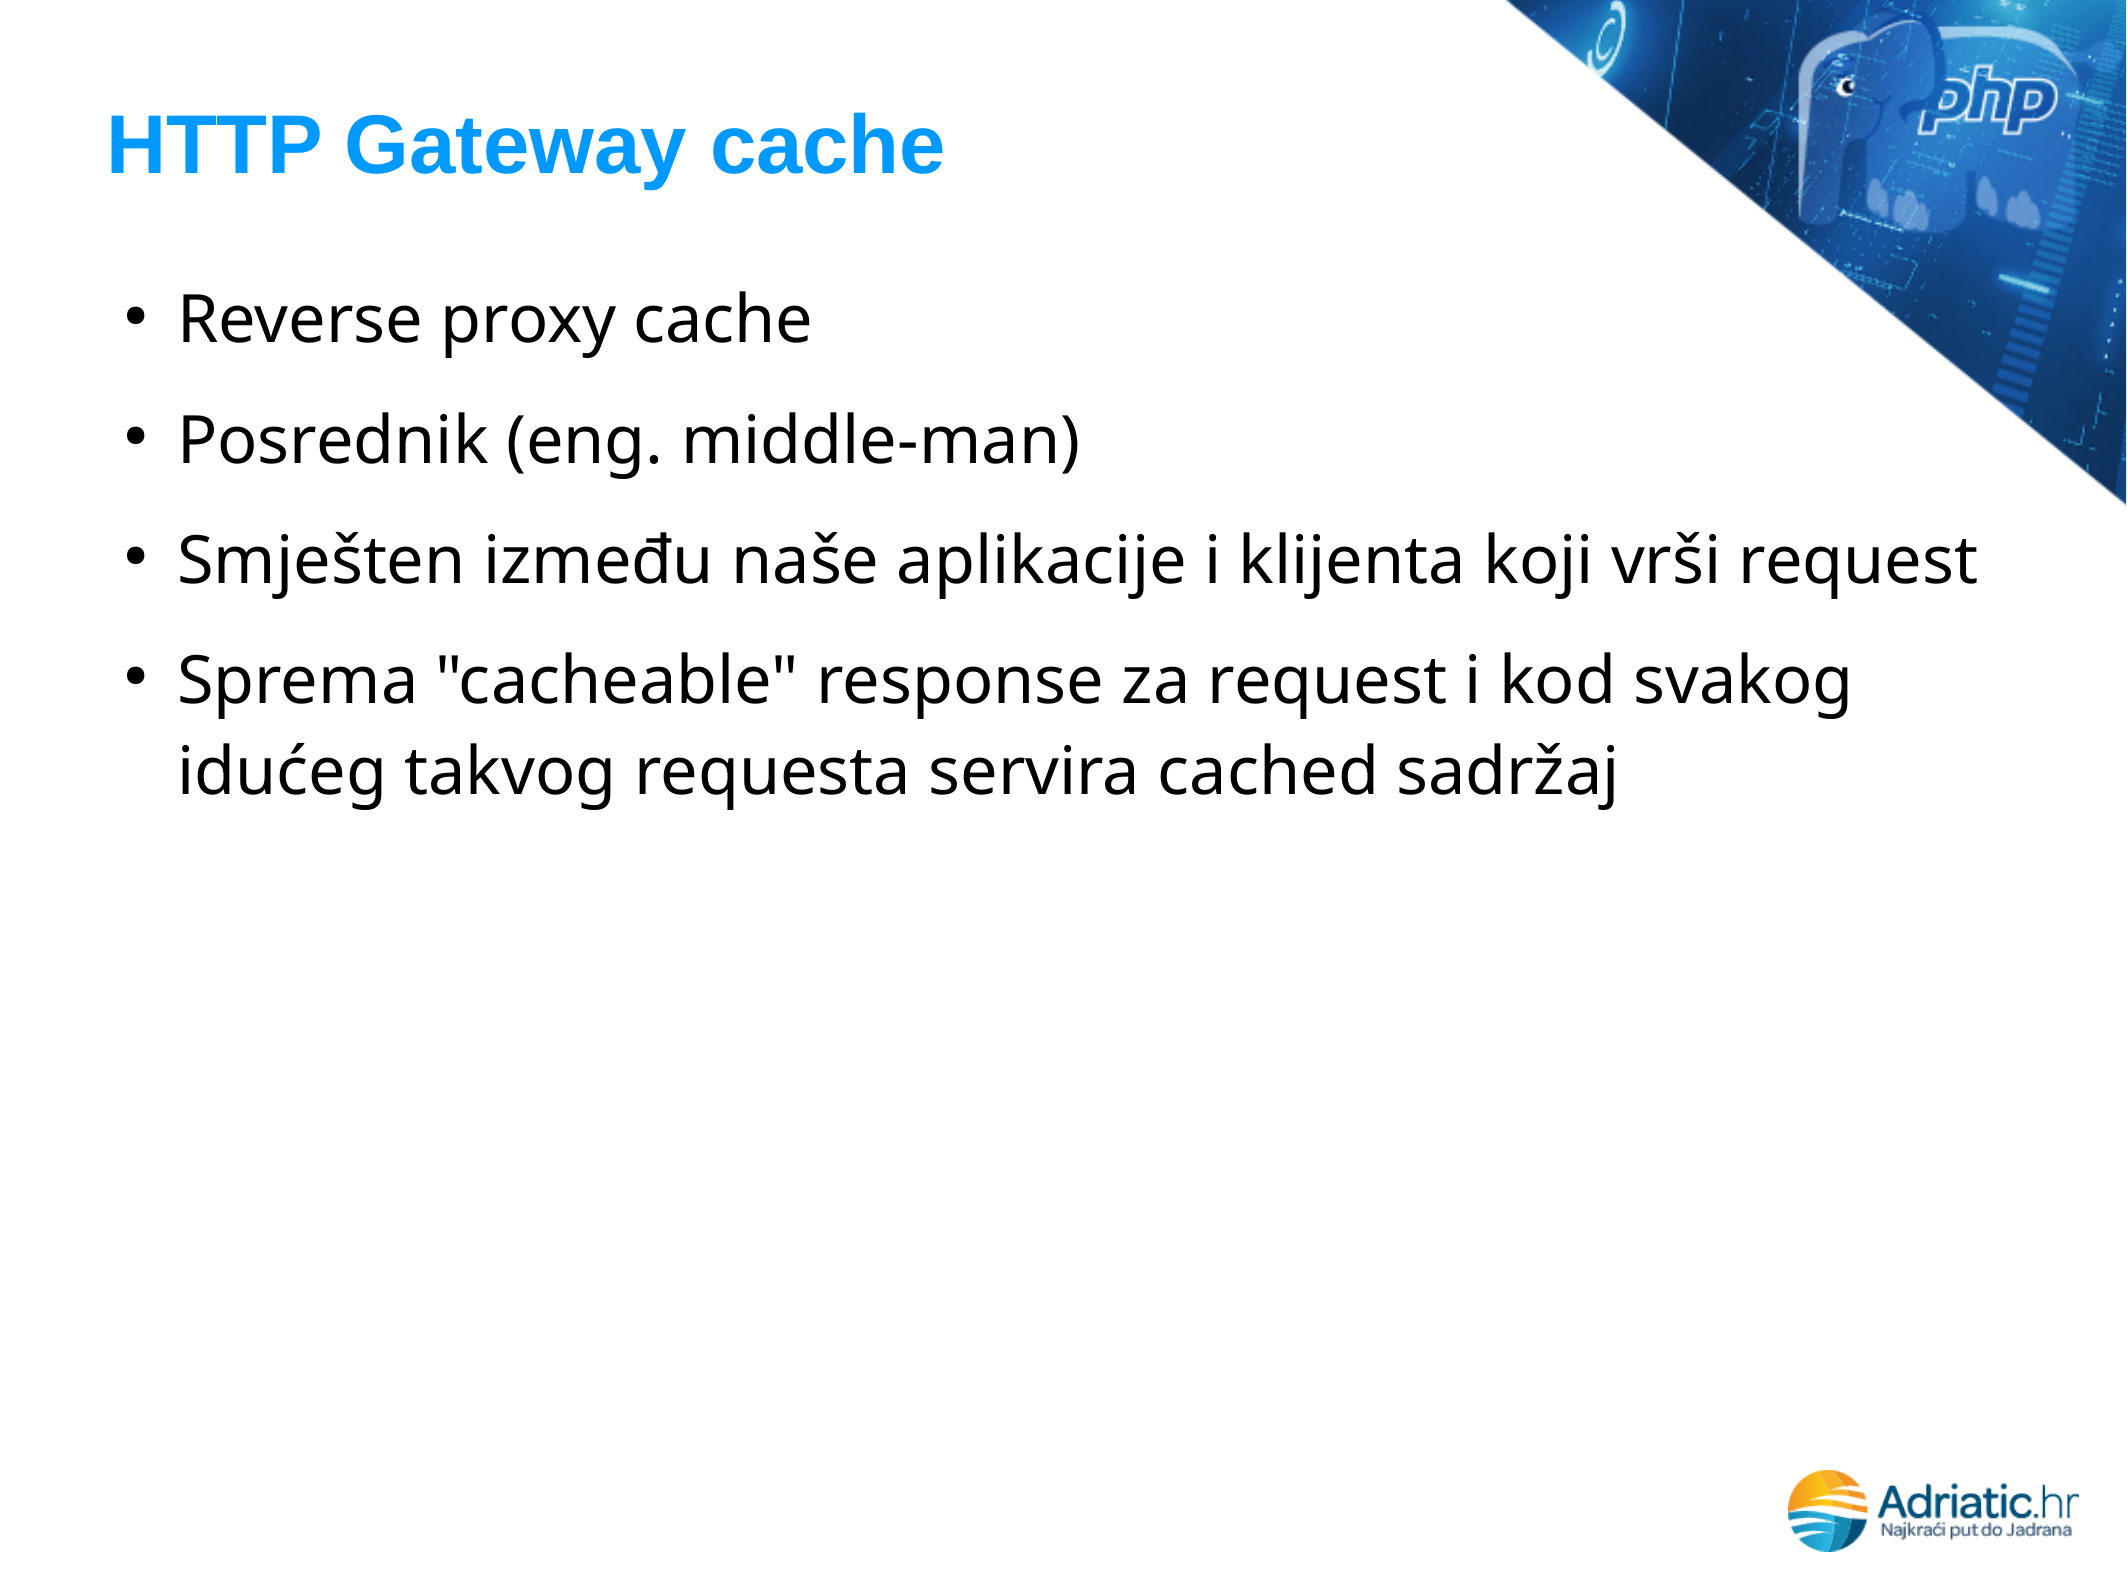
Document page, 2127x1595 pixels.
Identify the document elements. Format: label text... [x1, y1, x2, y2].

picture [1505, 0, 2127, 625]
picture [1788, 1470, 2079, 1552]
title HTTP Gateway cache [106, 70, 1630, 219]
list Reverse proxy cache Posrednik (eng. middle-man) Smješten između naše aplikacije i klijenta koji vrši request Sprema "cacheable" response za request i kod svakog idućeg takvog requesta servira cached sadržaj [106, 271, 2020, 1453]
